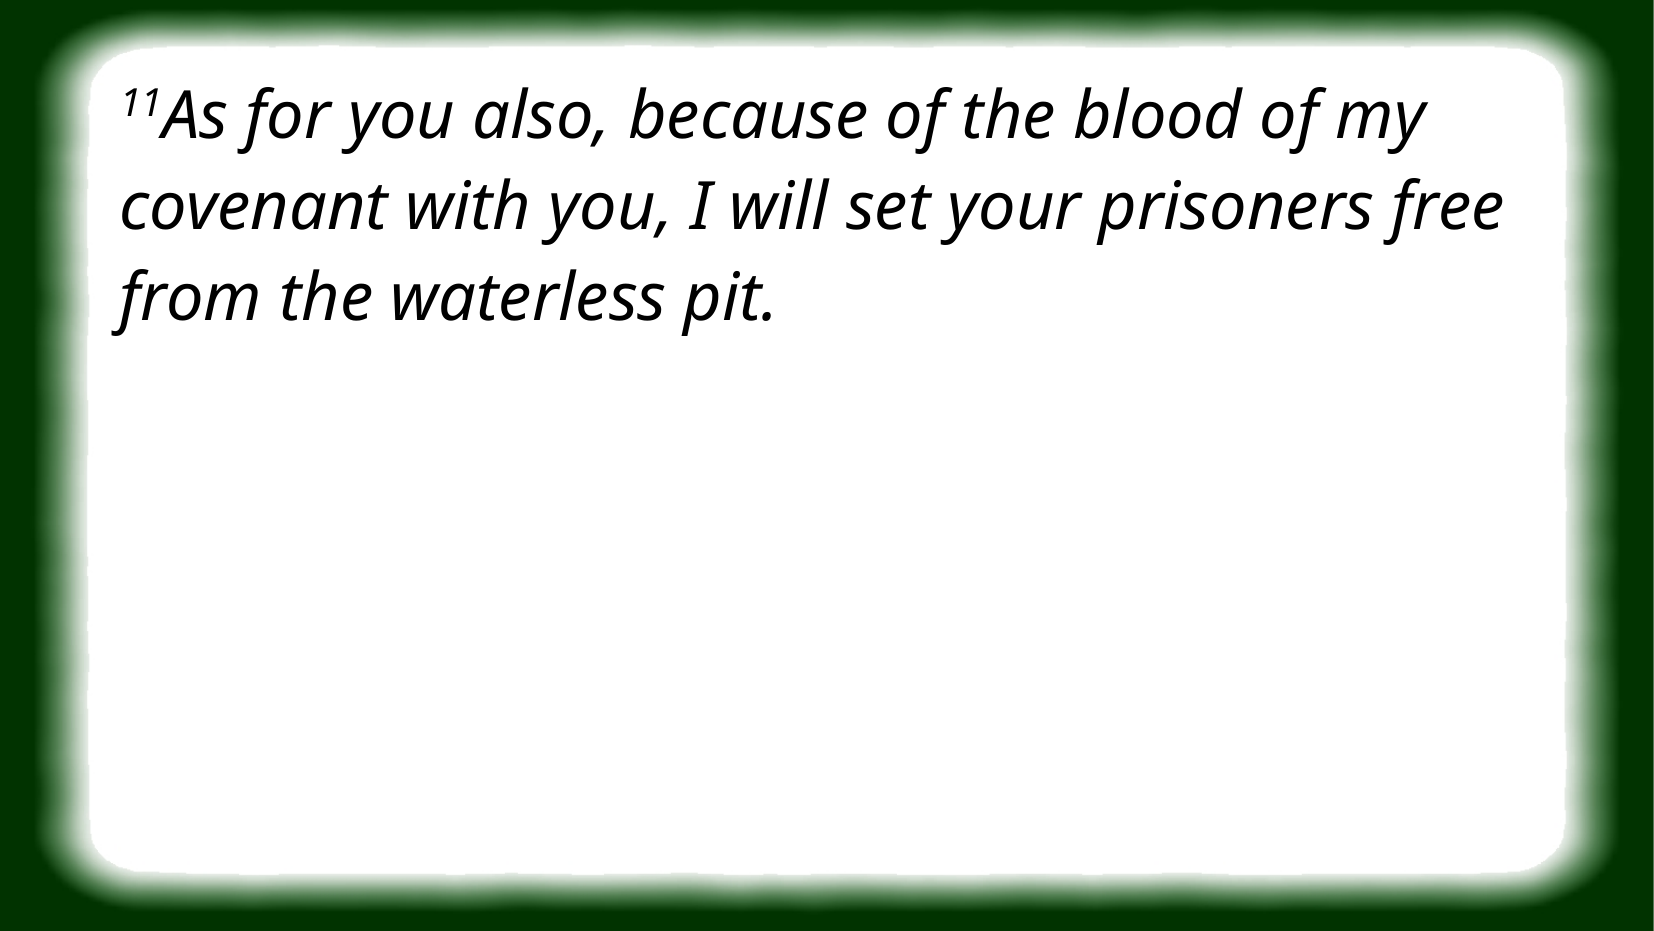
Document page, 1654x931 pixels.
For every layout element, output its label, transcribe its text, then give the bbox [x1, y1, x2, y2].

text_box 11As for you also, because of the blood of my covenant with you, I will set your prisoners free from the waterless pit. [105, 60, 1546, 352]
picture [0, 0, 1654, 931]
